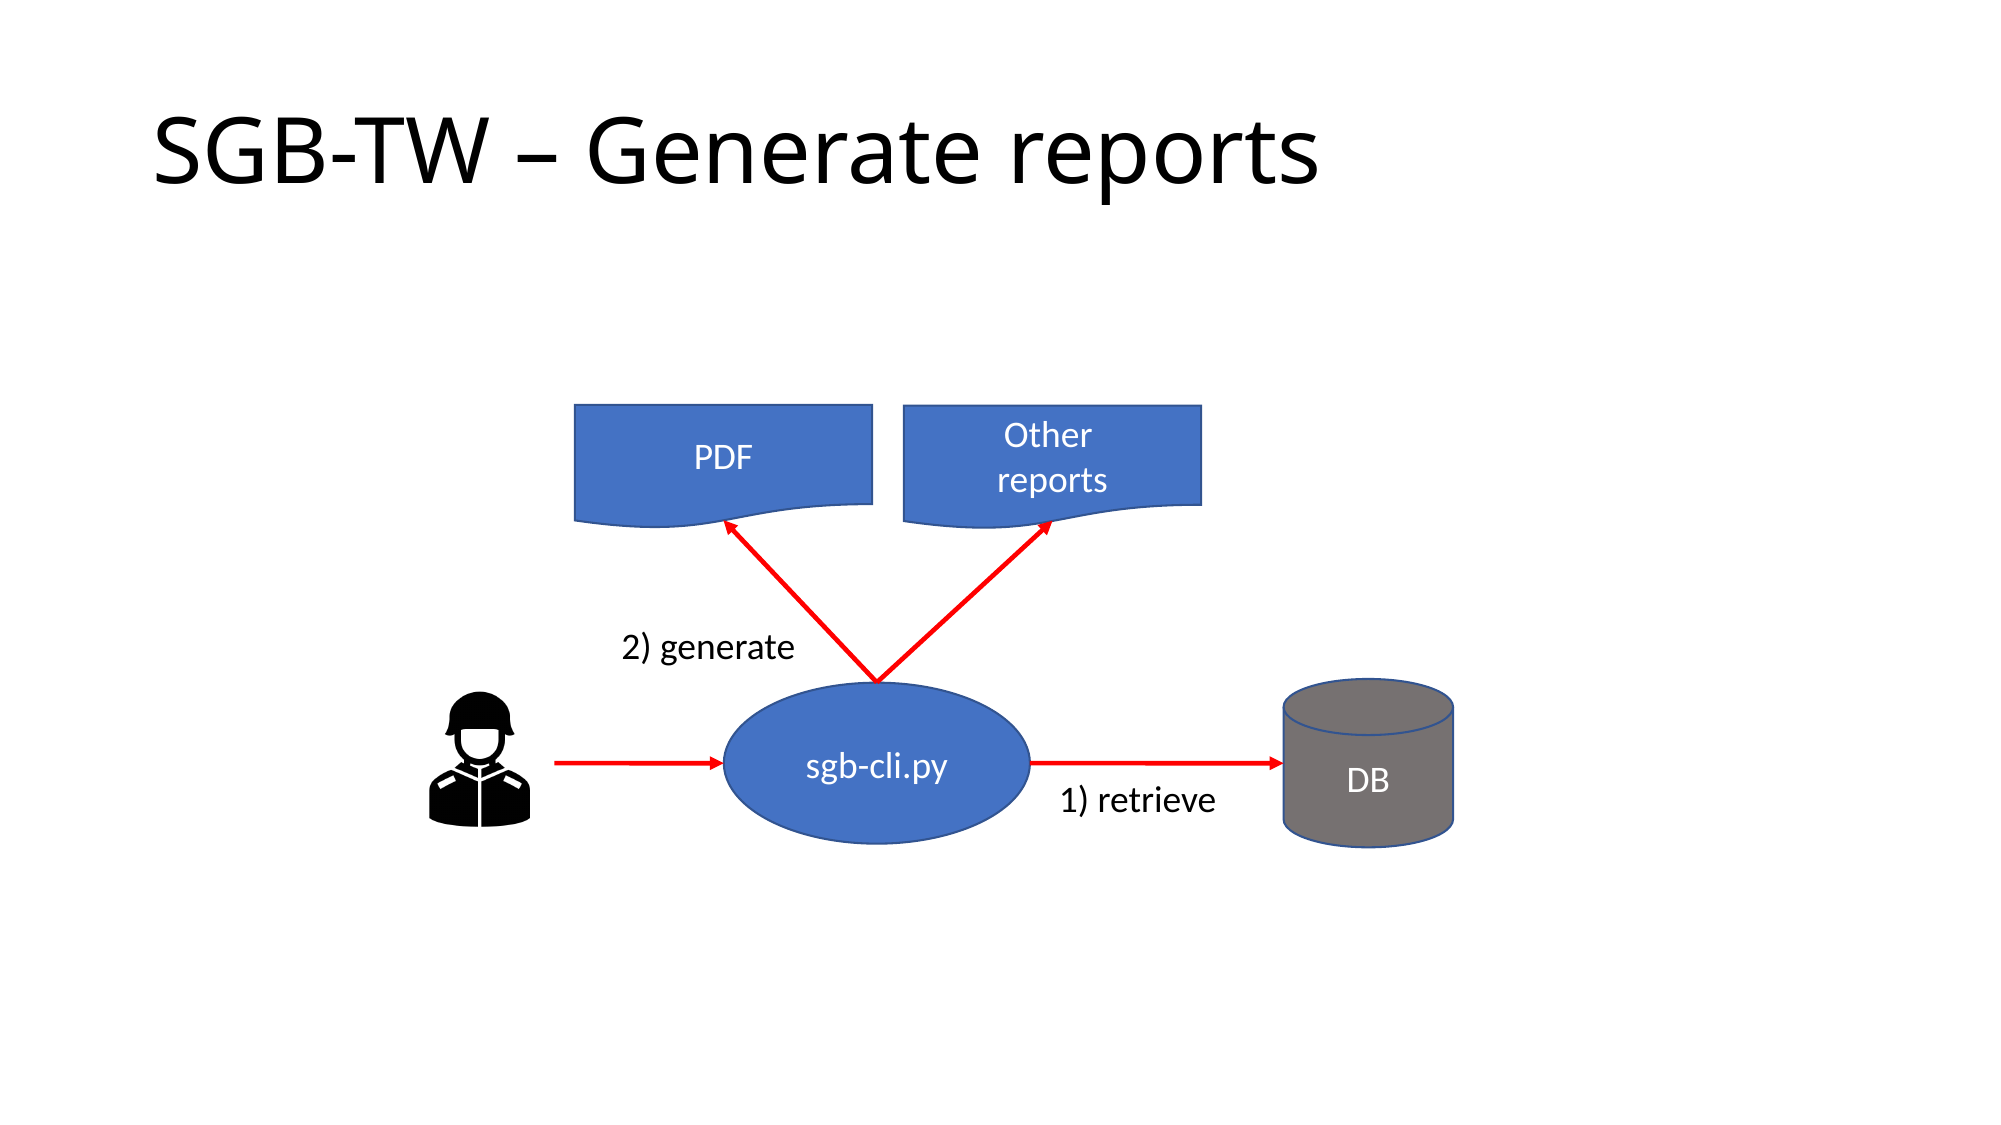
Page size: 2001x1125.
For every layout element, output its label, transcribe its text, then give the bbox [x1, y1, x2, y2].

text_box 1) retrieve [1044, 767, 1232, 828]
text_box Other reports [903, 405, 1202, 528]
text_box DB [1283, 678, 1454, 848]
title SGB-TW – Generate reports [137, 30, 1863, 278]
text_box PDF [574, 404, 873, 528]
text_box sgb-cli.py [723, 682, 1030, 844]
picture [404, 688, 555, 839]
text_box 2) generate [606, 614, 811, 675]
